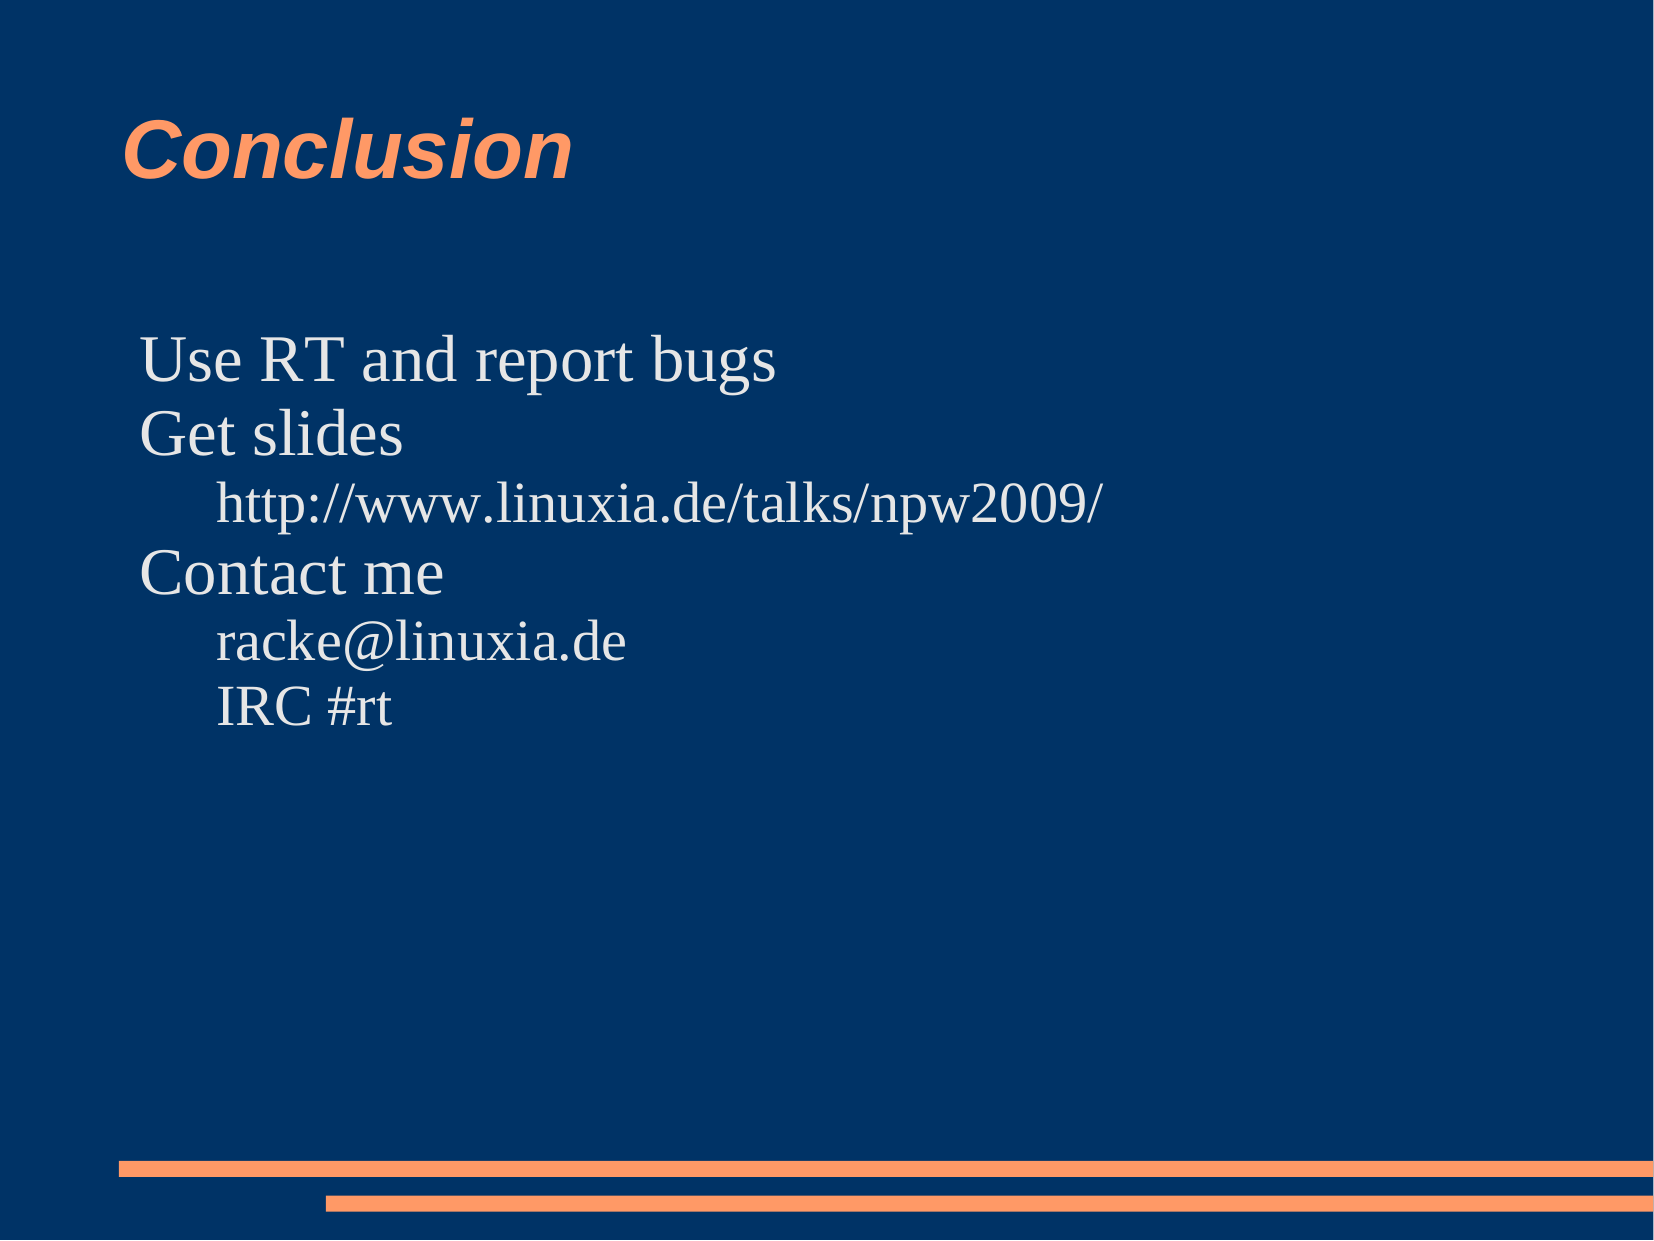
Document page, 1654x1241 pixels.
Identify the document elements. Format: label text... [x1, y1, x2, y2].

title Conclusion [121, 46, 1534, 254]
list Use RT and report bugs Get slides http://www.linuxia.de/talks/npw2009/ Contact me racke@linuxia.de IRC #rt [121, 322, 1561, 1118]
